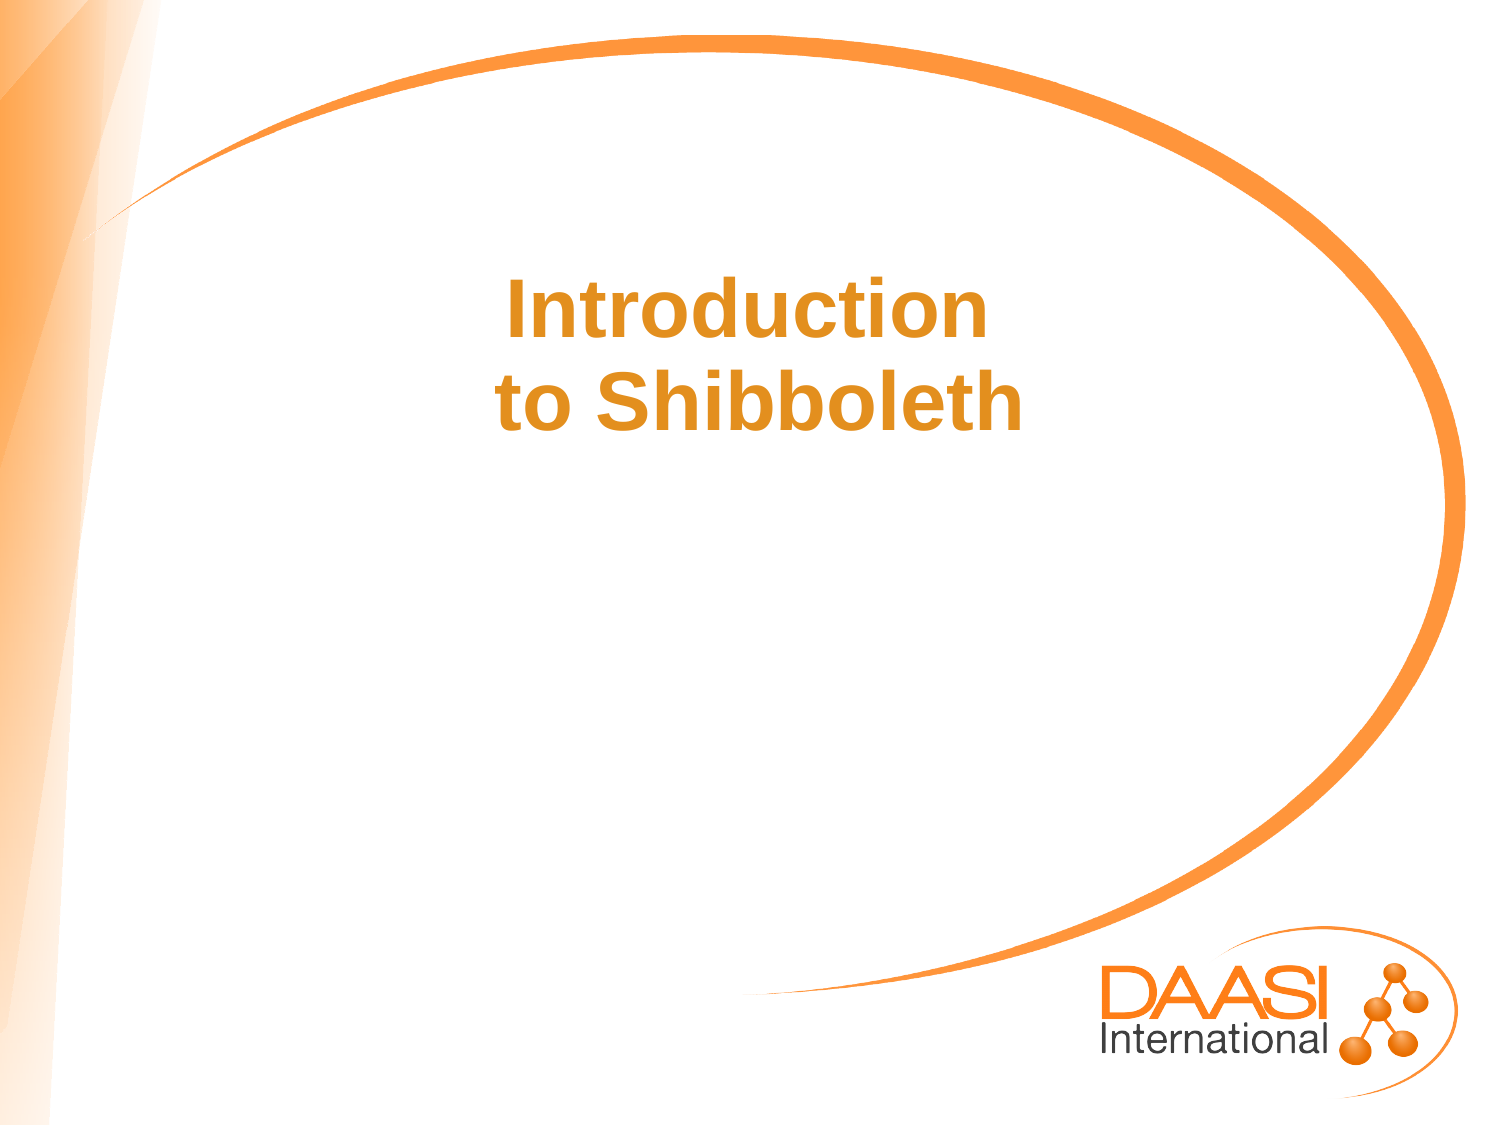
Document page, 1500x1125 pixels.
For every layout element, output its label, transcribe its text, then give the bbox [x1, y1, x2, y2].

title Introduction to Shibboleth [197, 261, 1323, 449]
picture [0, 35, 1500, 1099]
